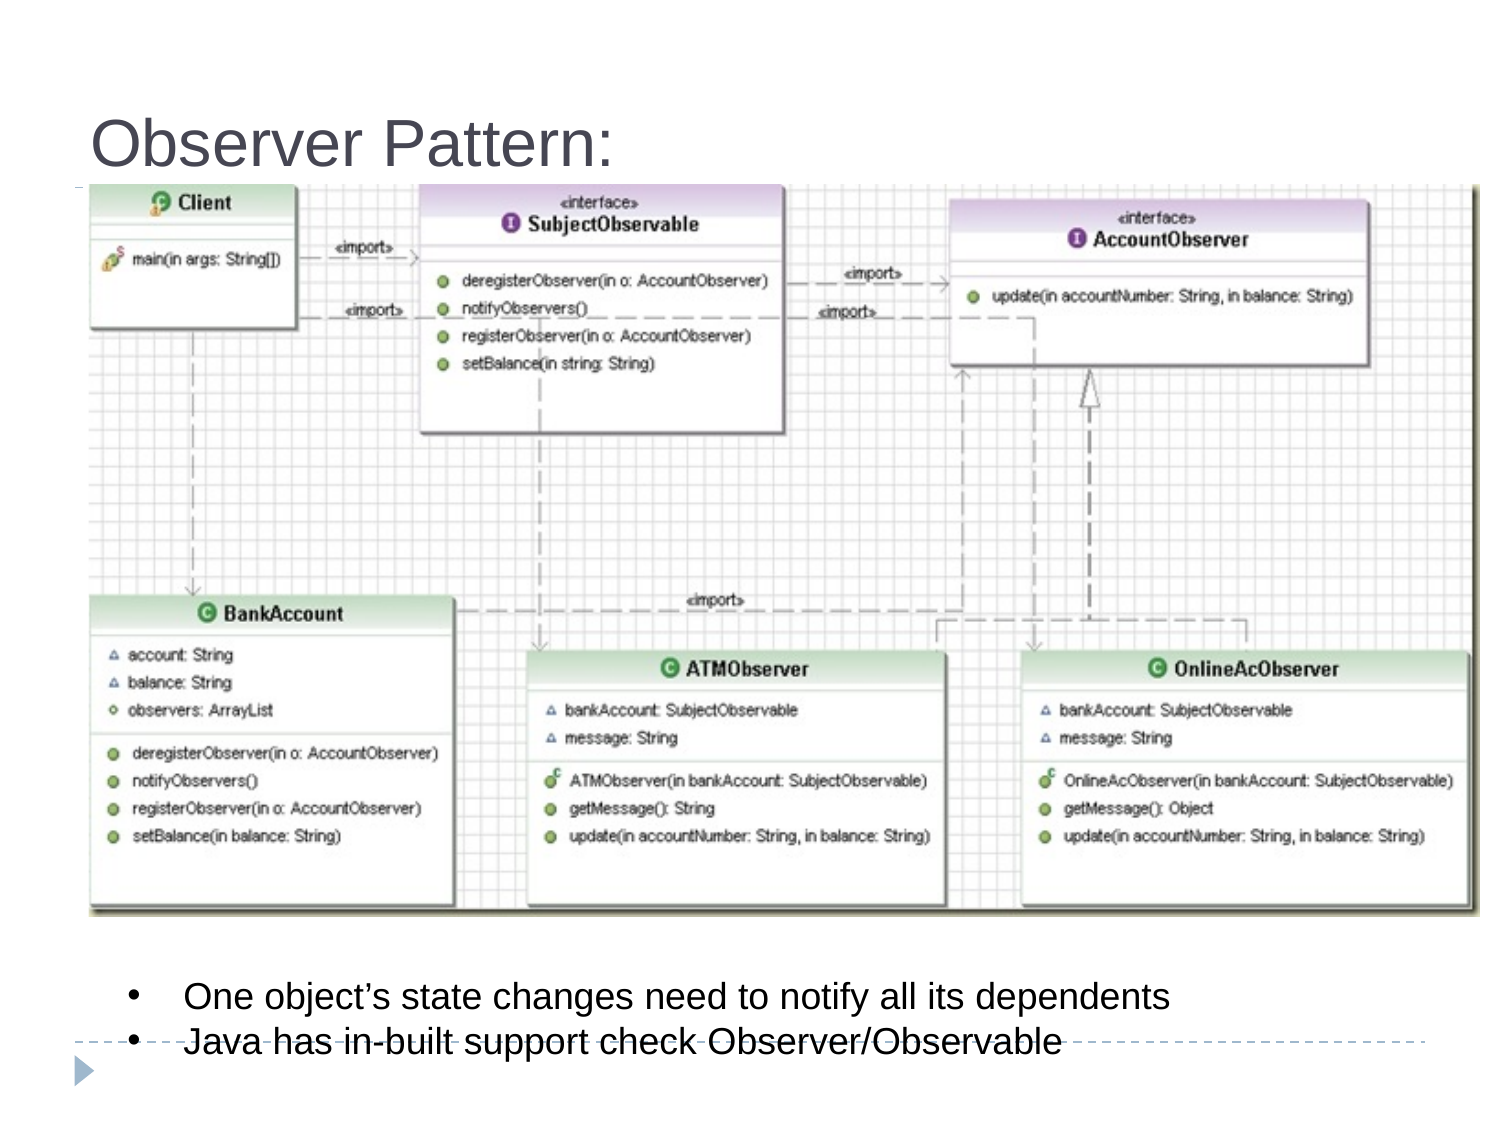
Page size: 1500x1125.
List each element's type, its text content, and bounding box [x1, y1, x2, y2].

text_box One object’s state changes need to notify all its dependents Java has in-built support check Observer/Observable [112, 964, 1459, 1071]
title Observer Pattern: [75, 24, 1425, 188]
text_box [88, 184, 1480, 917]
